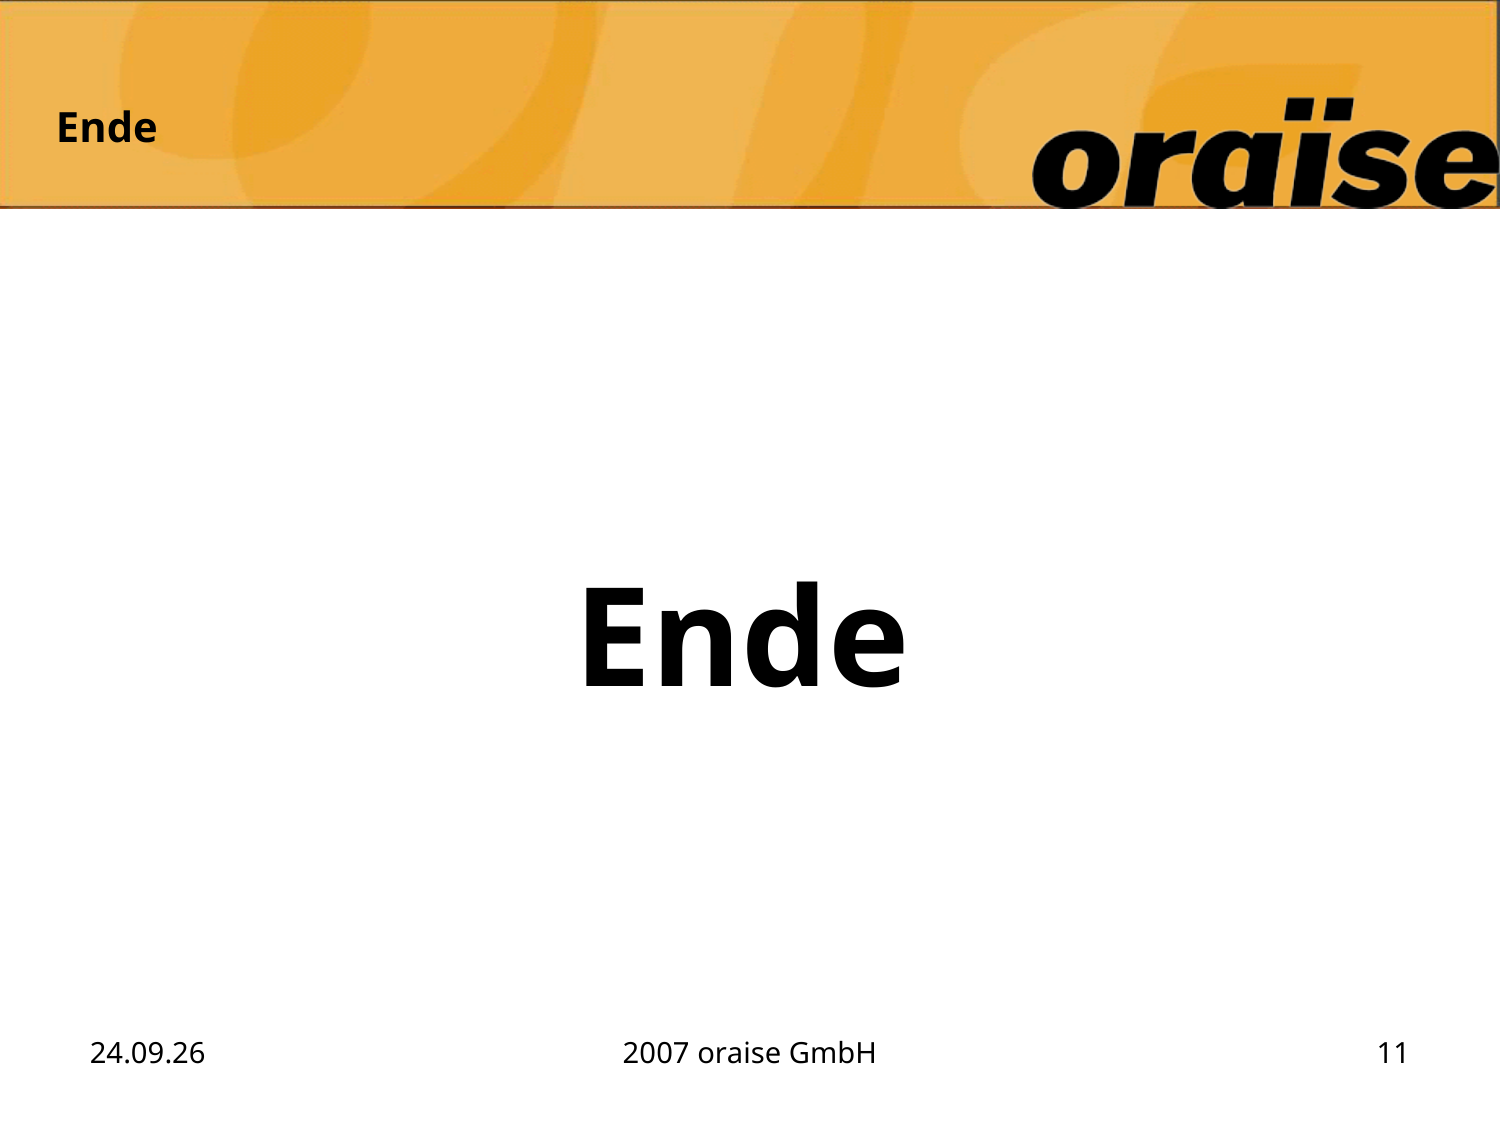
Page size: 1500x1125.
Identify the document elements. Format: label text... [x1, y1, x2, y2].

text_box Ende [67, 261, 1418, 1004]
chart [0, 0, 1500, 209]
text_box Ende [41, 90, 975, 163]
picture [1032, 97, 1500, 209]
